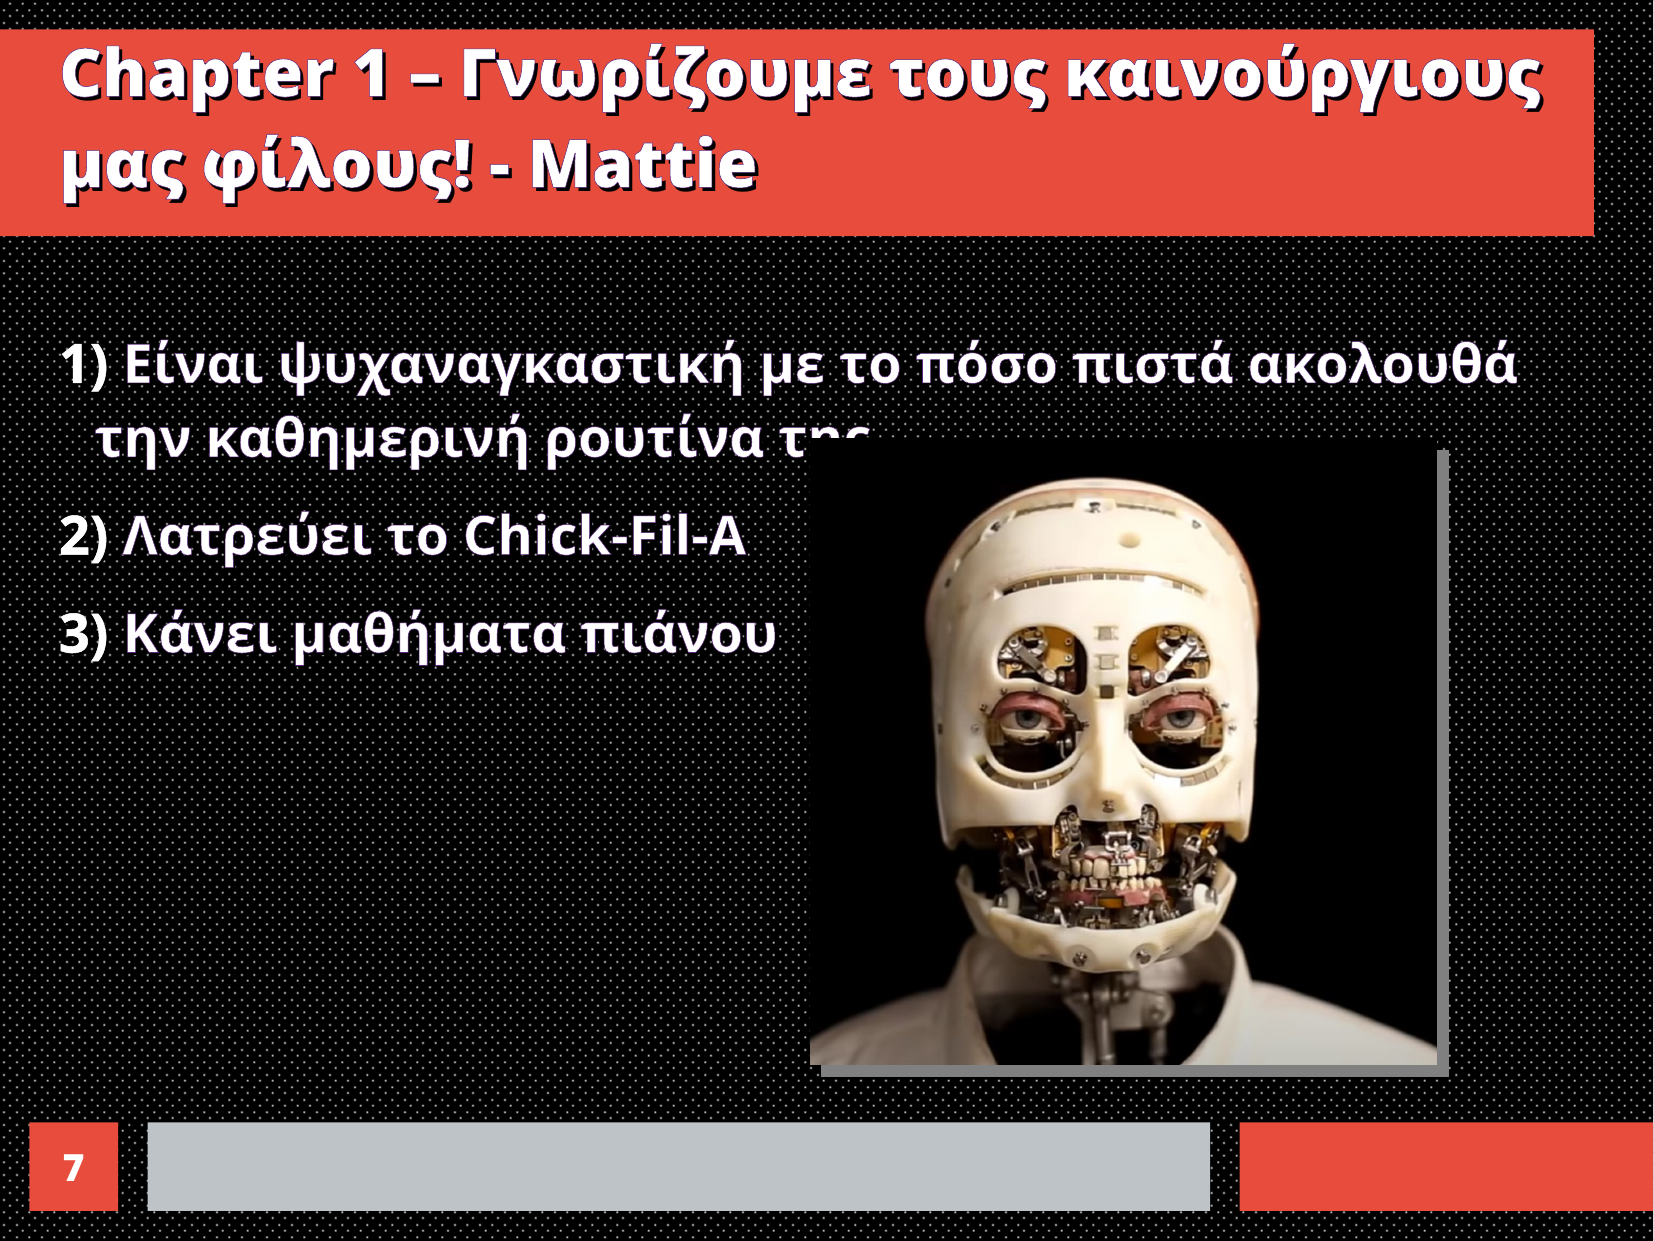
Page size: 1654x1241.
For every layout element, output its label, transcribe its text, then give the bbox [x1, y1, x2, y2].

picture [0, 0, 1654, 1241]
list Είναι ψυχαναγκαστική με το πόσο πιστά ακολουθά την καθημερινή ρουτίνα της Λατρεύει το Chick-Fil-A Κάνει μαθήματα πιάνου [58, 324, 1565, 1093]
title Chapter 1 – Γνωρίζουμε τους καινούργιους μας φίλους! - Mattie [58, 59, 1594, 207]
